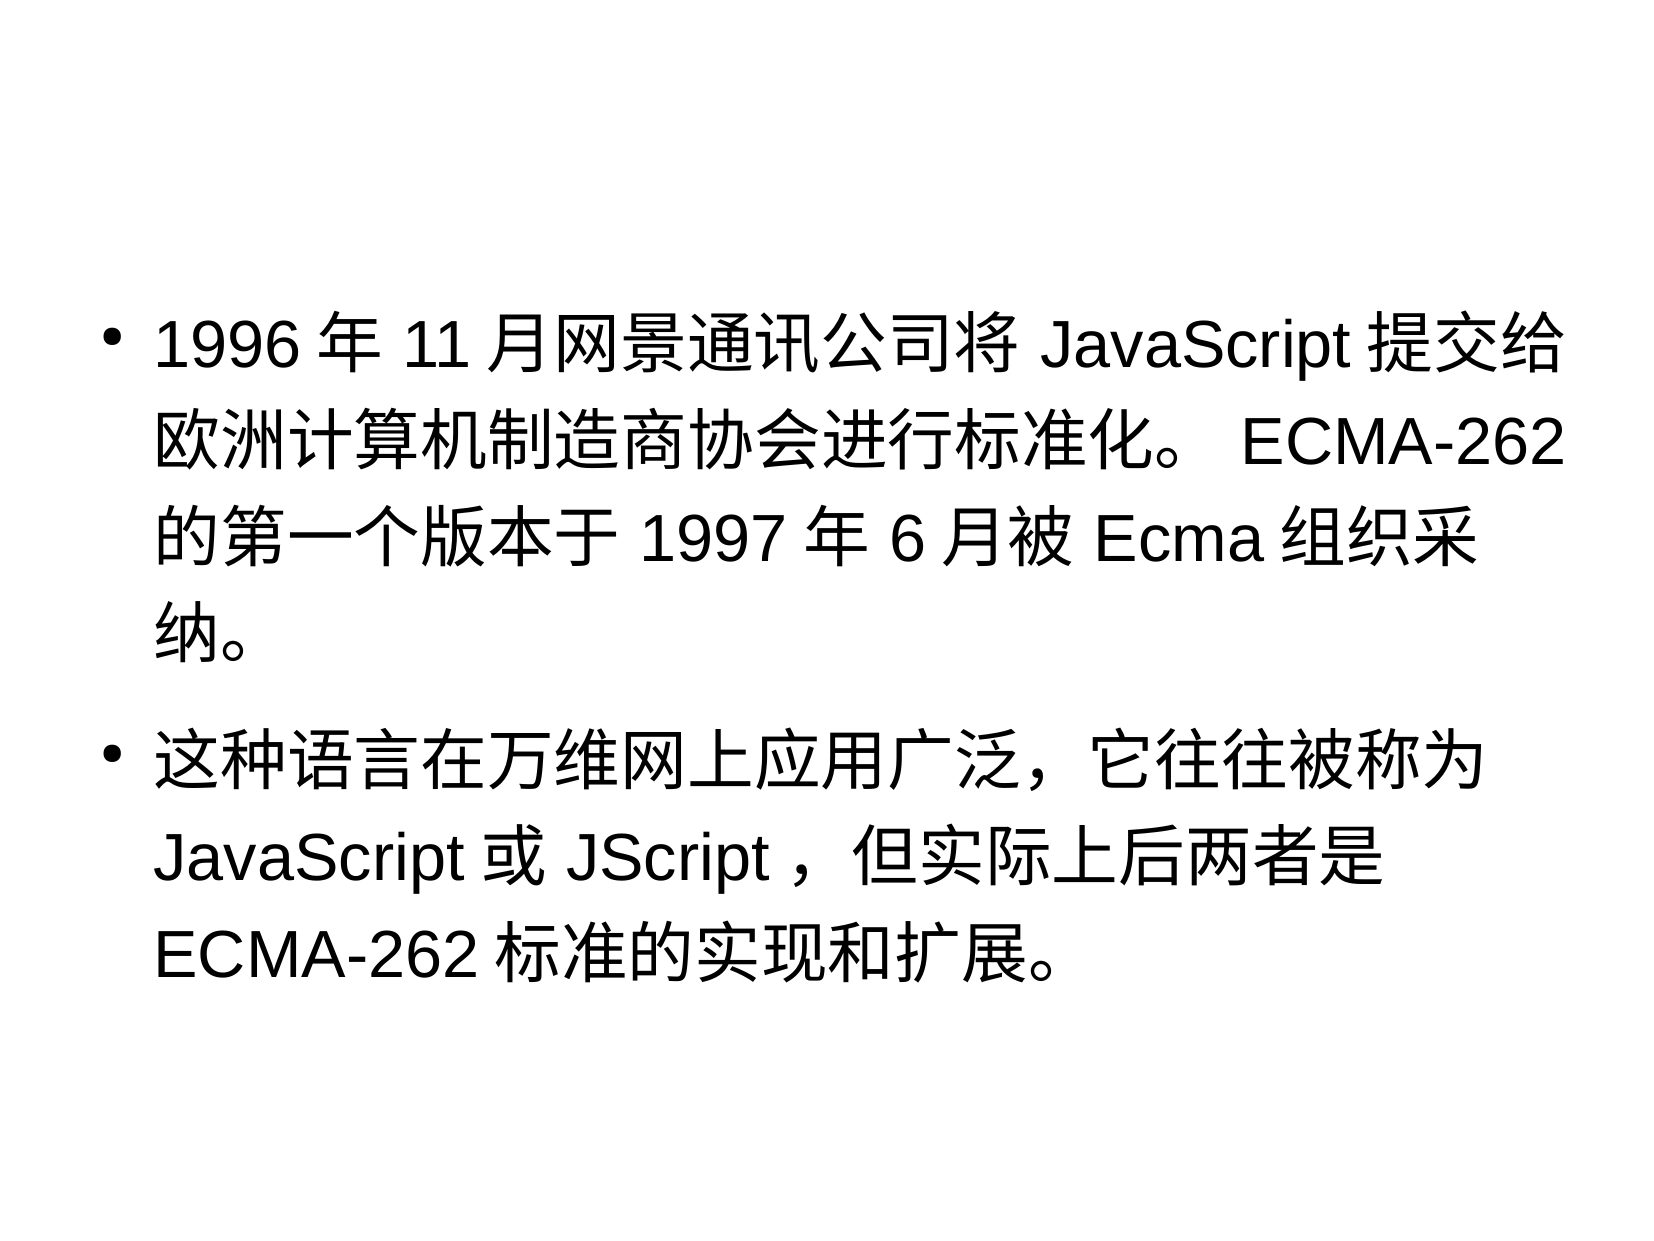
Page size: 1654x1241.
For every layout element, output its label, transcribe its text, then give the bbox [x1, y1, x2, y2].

list 1996年11月网景通讯公司将JavaScript提交给欧洲计算机制造商协会进行标准化。ECMA-262的第一个版本于1997年6月被Ecma组织采纳。 这种语言在万维网上应用广泛，它往往被称为JavaScript或JScript，但实际上后两者是ECMA-262标准的实现和扩展。 [82, 290, 1571, 1010]
